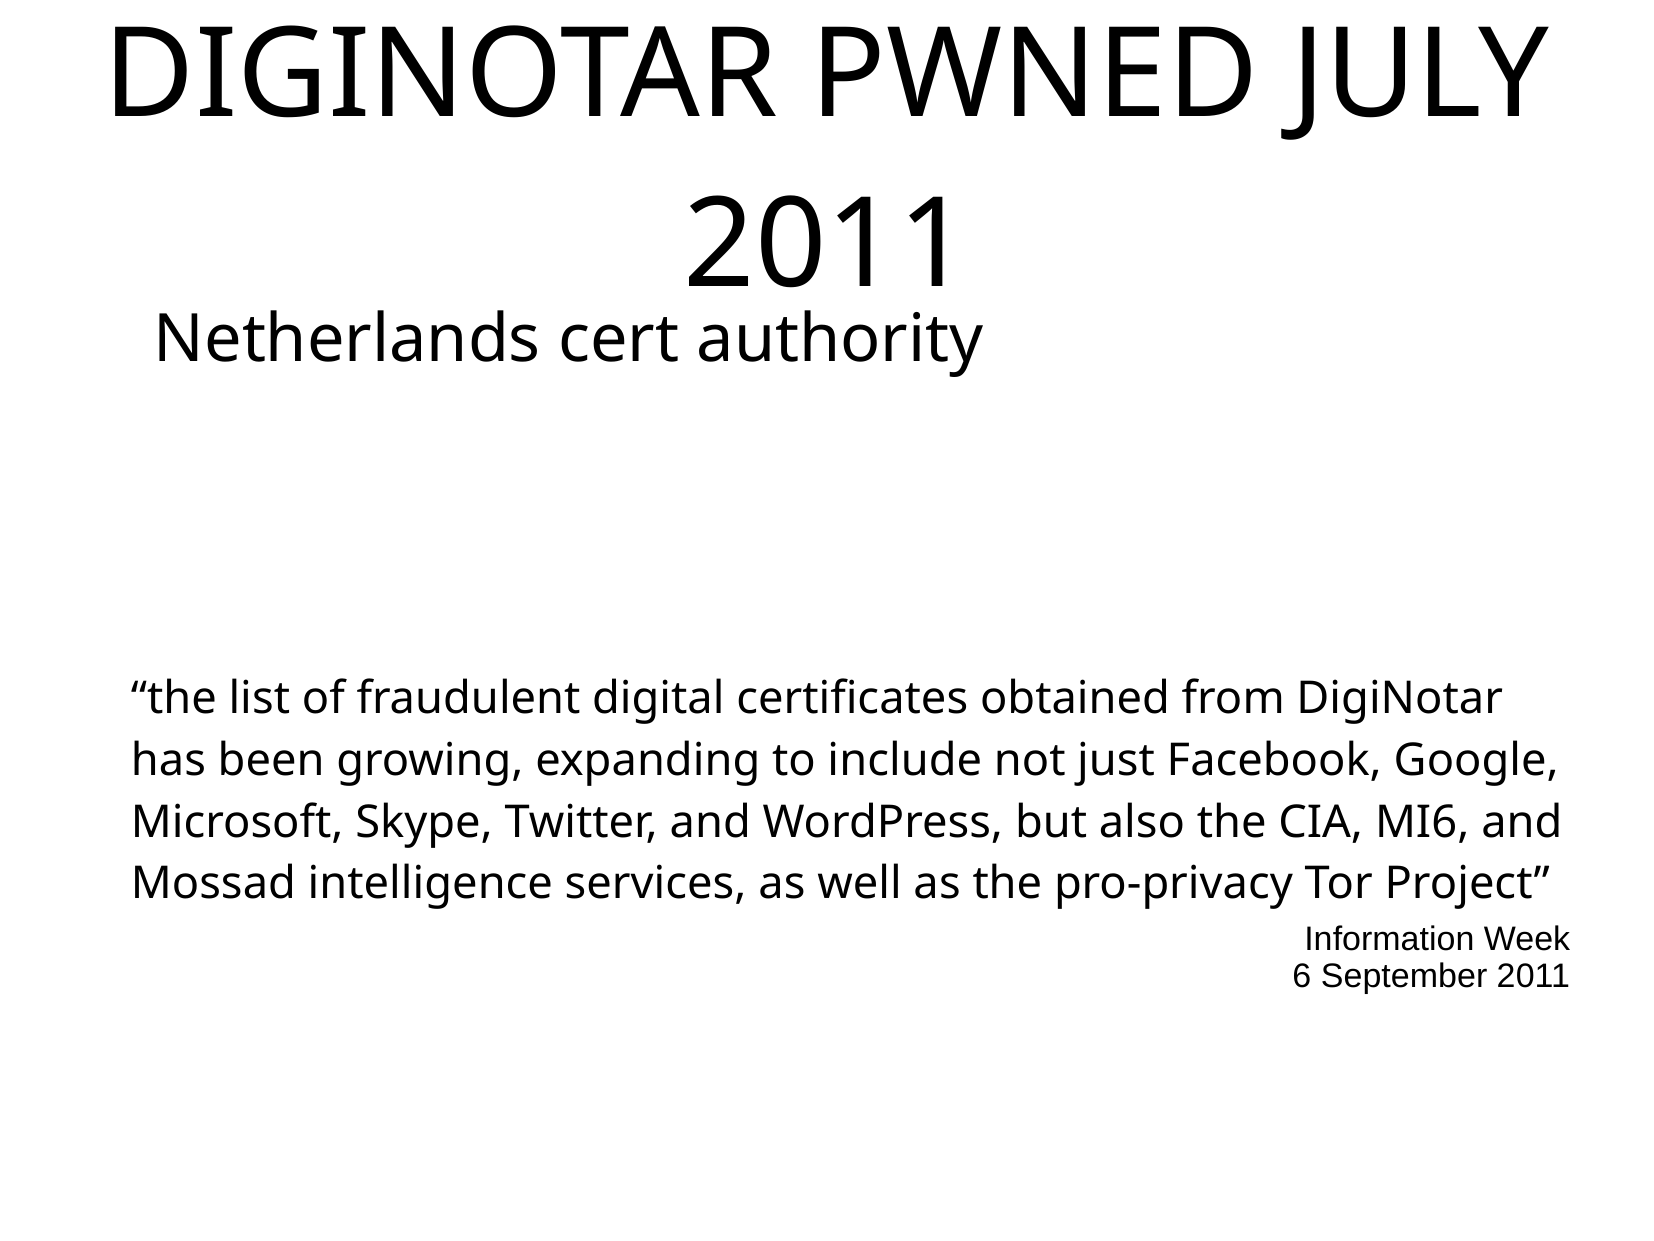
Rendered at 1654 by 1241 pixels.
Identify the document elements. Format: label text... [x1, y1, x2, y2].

title DIGINOTAR PWNED JULY 2011 [82, 49, 1571, 257]
list Netherlands cert authority [82, 290, 1571, 634]
list “the list of fraudulent digital certificates obtained from DigiNotar has been growing, expanding to include not just Facebook, Google, Microsoft, Skype, Twitter, and WordPress, but also the CIA, MI6, and Mossad intelligence services, as well as the pro-privacy Tor Project” Information Week 6 September 2011 [82, 665, 1571, 1009]
